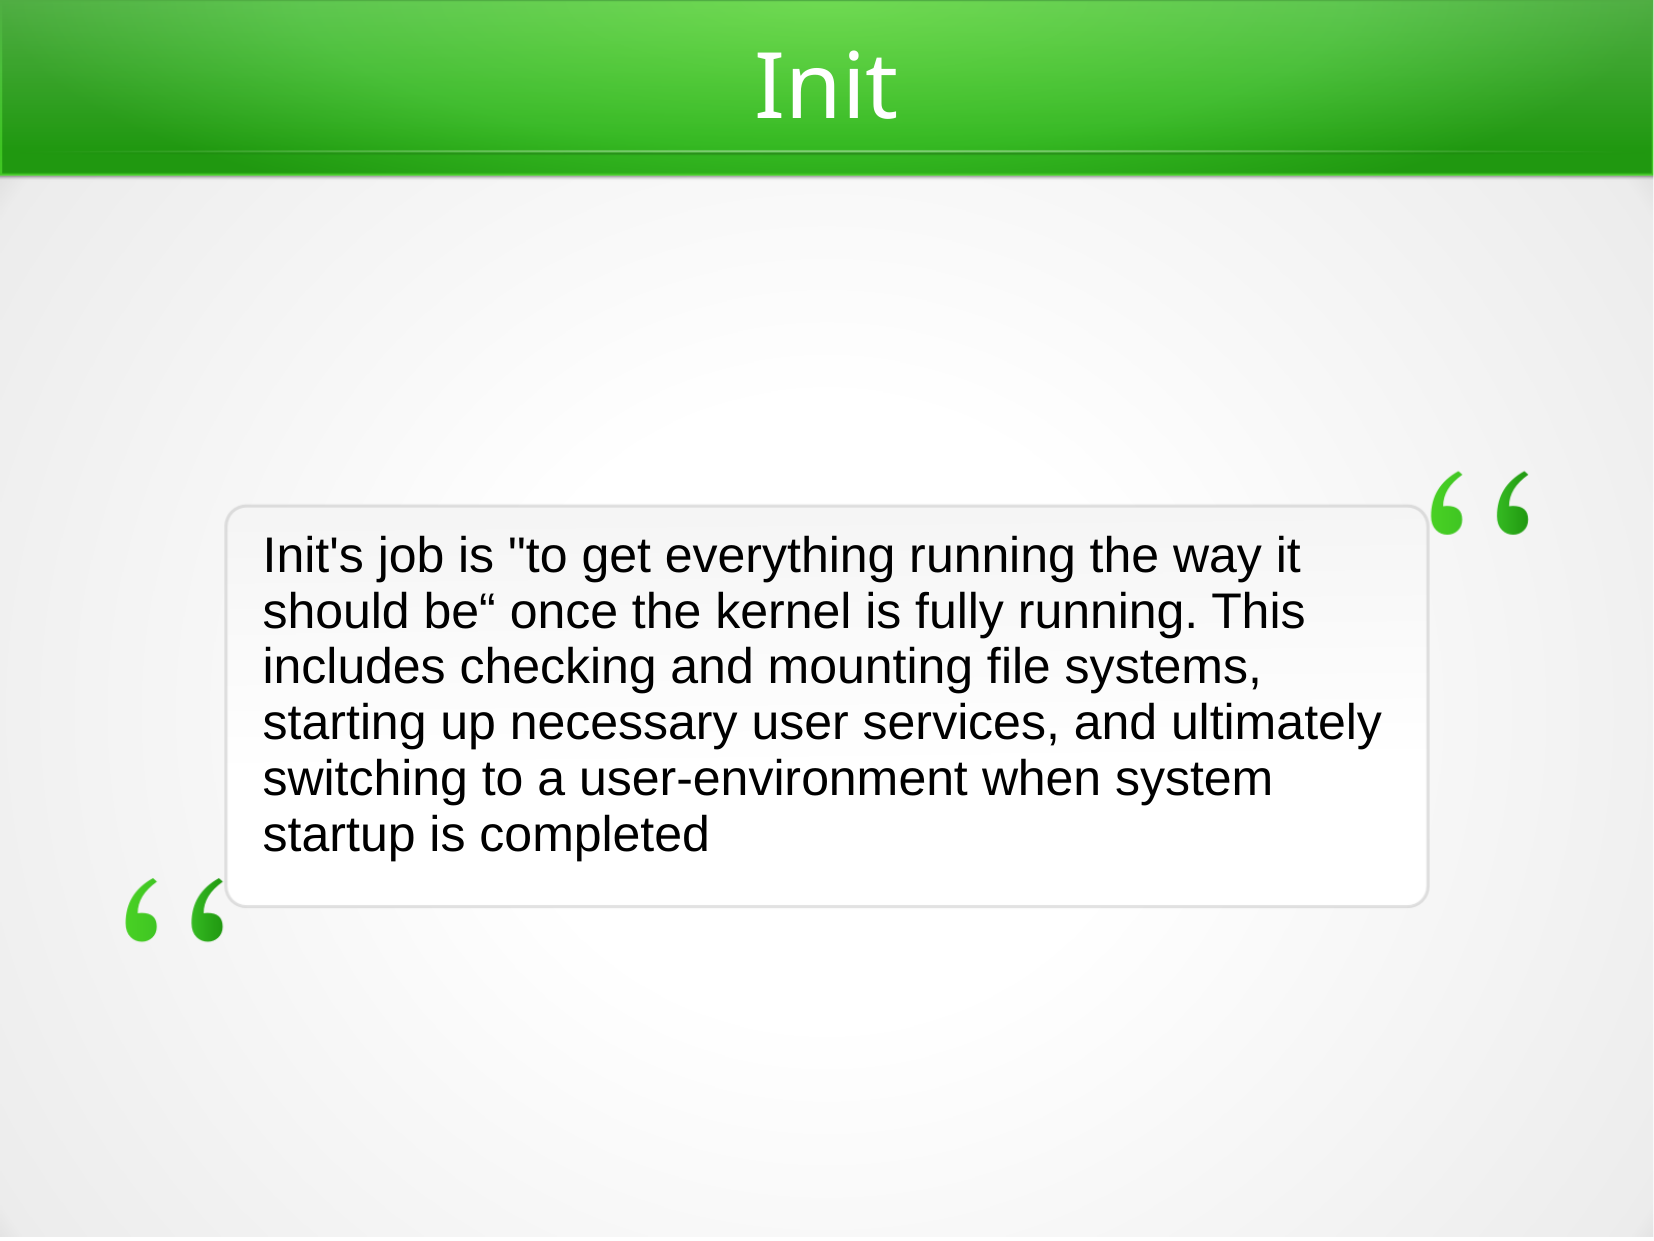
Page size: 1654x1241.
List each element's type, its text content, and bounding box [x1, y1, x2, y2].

text_box Init's job is "to get everything running the way it should be“ once the kernel is fully running. This includes checking and mounting file systems, starting up necessary user services, and ultimately switching to a user-environment when system startup is completed [248, 519, 1418, 910]
title Init [82, 11, 1571, 154]
picture [0, 0, 1654, 1237]
